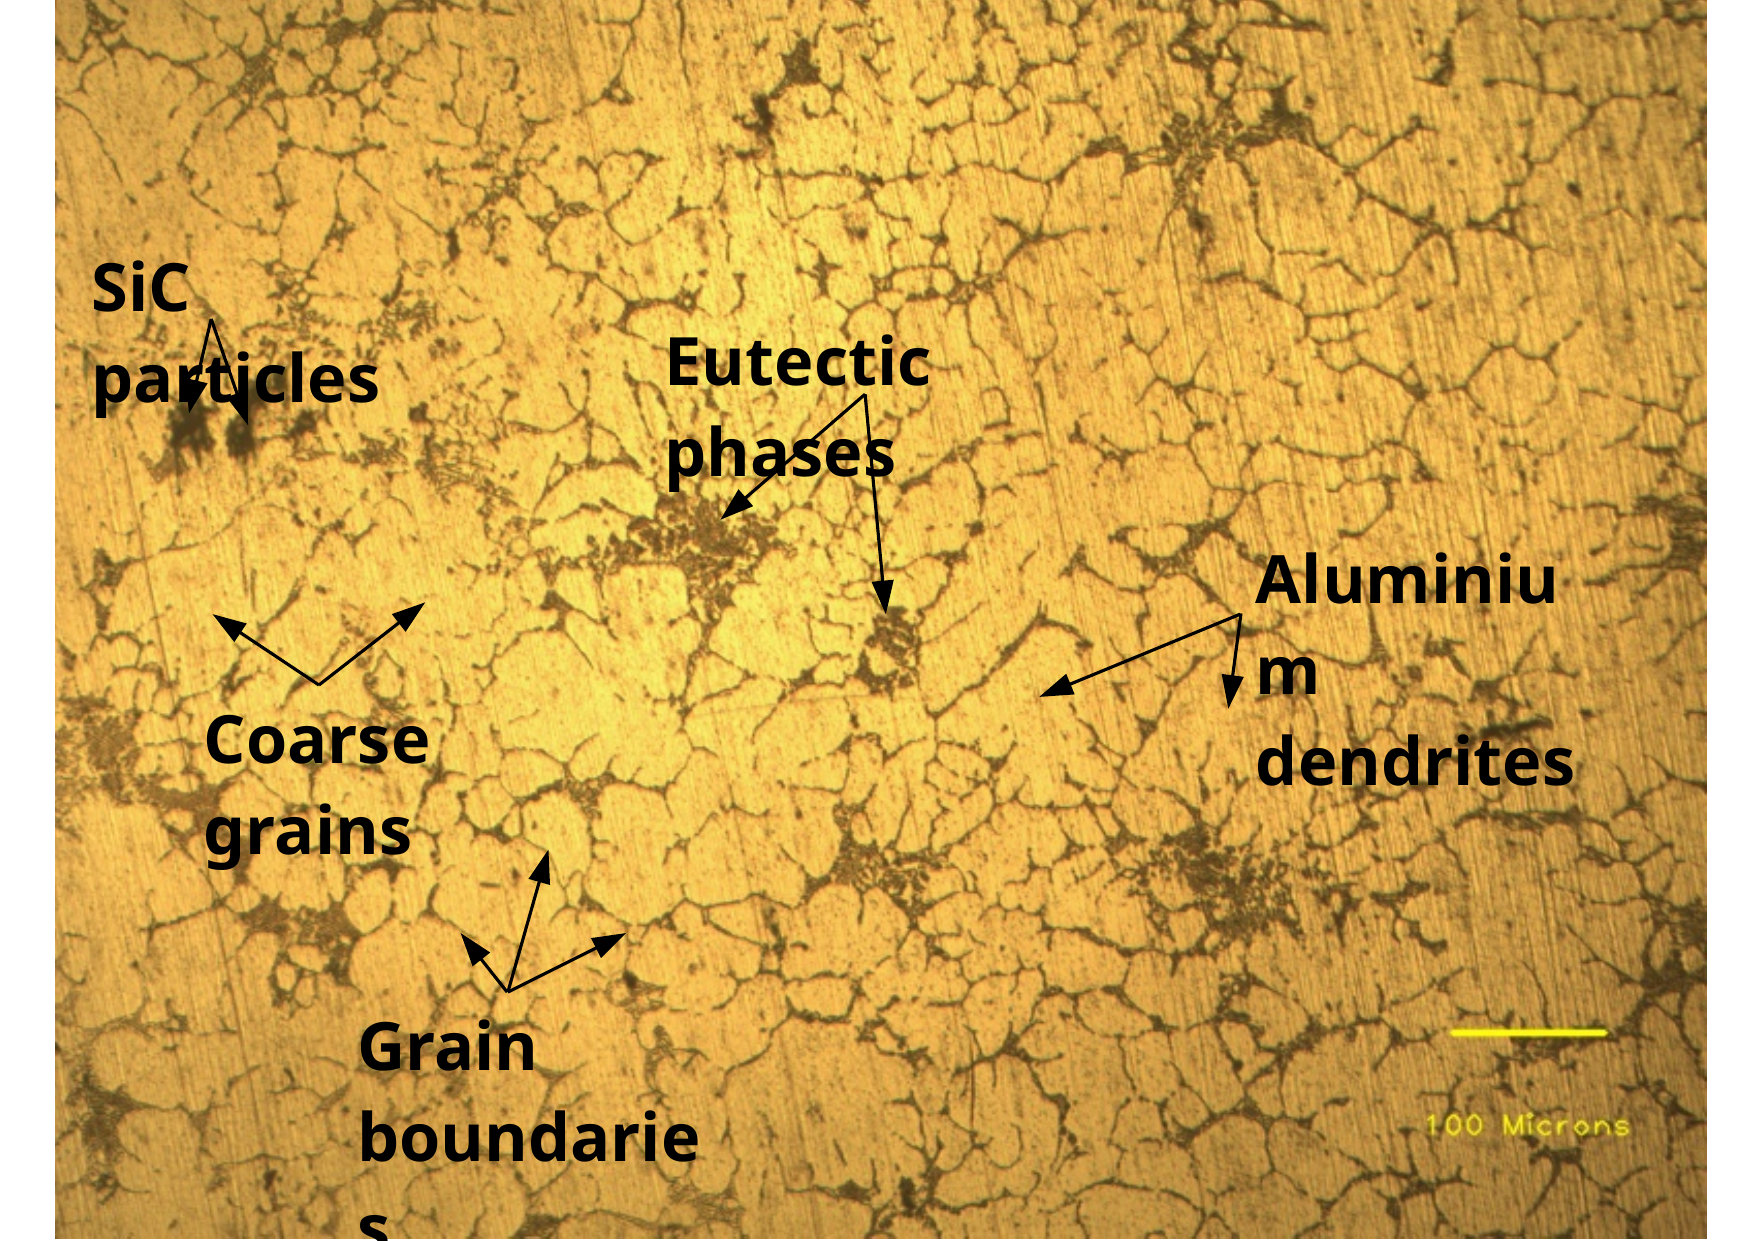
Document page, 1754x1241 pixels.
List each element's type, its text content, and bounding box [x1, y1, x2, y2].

text_box Grain boundaries [342, 992, 721, 1141]
text_box SiC particles [76, 232, 455, 315]
text_box Eutectic phases [649, 307, 1158, 394]
text_box Aluminium dendrites [1240, 524, 1619, 674]
text_box Coarse grains [188, 685, 567, 834]
picture [55, 0, 1707, 1239]
